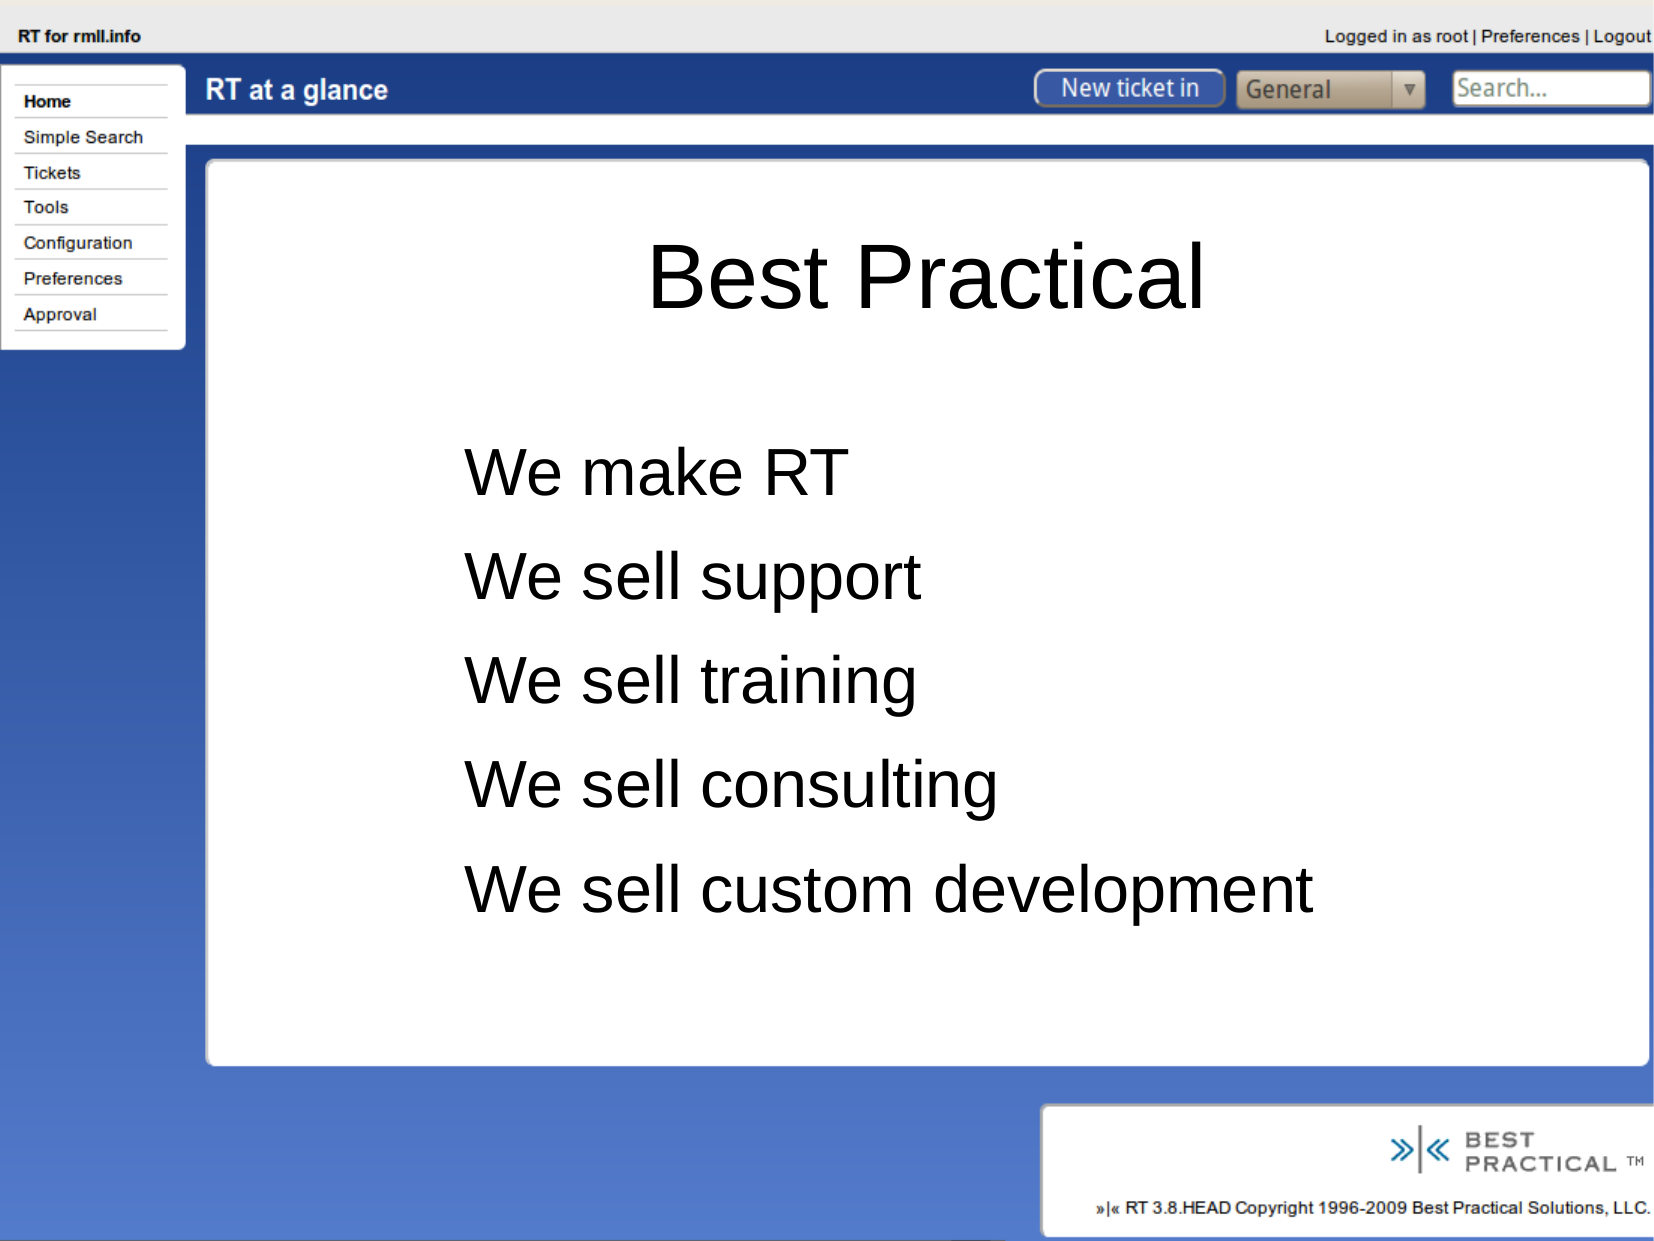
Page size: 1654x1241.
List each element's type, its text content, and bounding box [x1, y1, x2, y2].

picture [468, 0, 1654, 1241]
list We make RT We sell support We sell training We sell consulting We sell custom development [393, 434, 1472, 1122]
title Best Practical [211, 177, 1642, 377]
